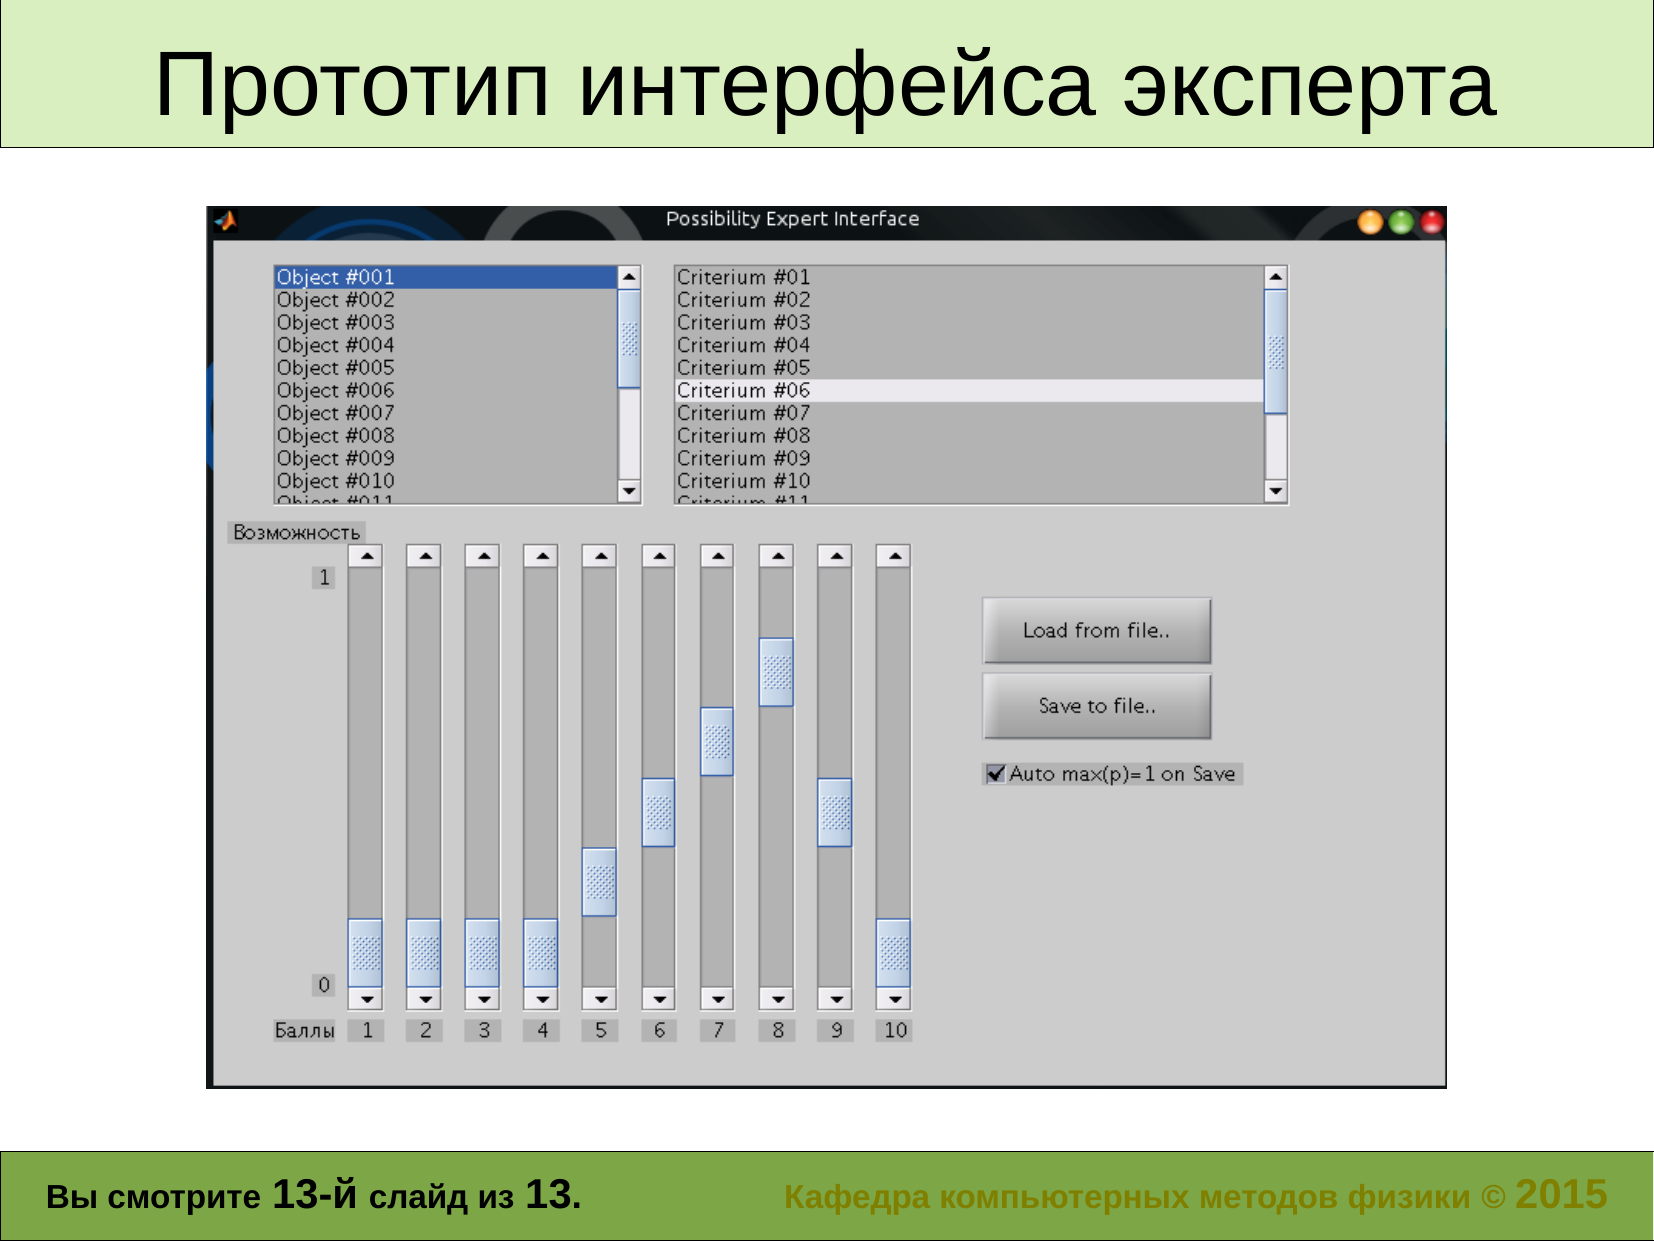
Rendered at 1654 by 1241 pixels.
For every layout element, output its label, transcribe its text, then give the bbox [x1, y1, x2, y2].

title Прототип интерфейса эксперта [82, 32, 1571, 136]
picture [206, 206, 1447, 1089]
